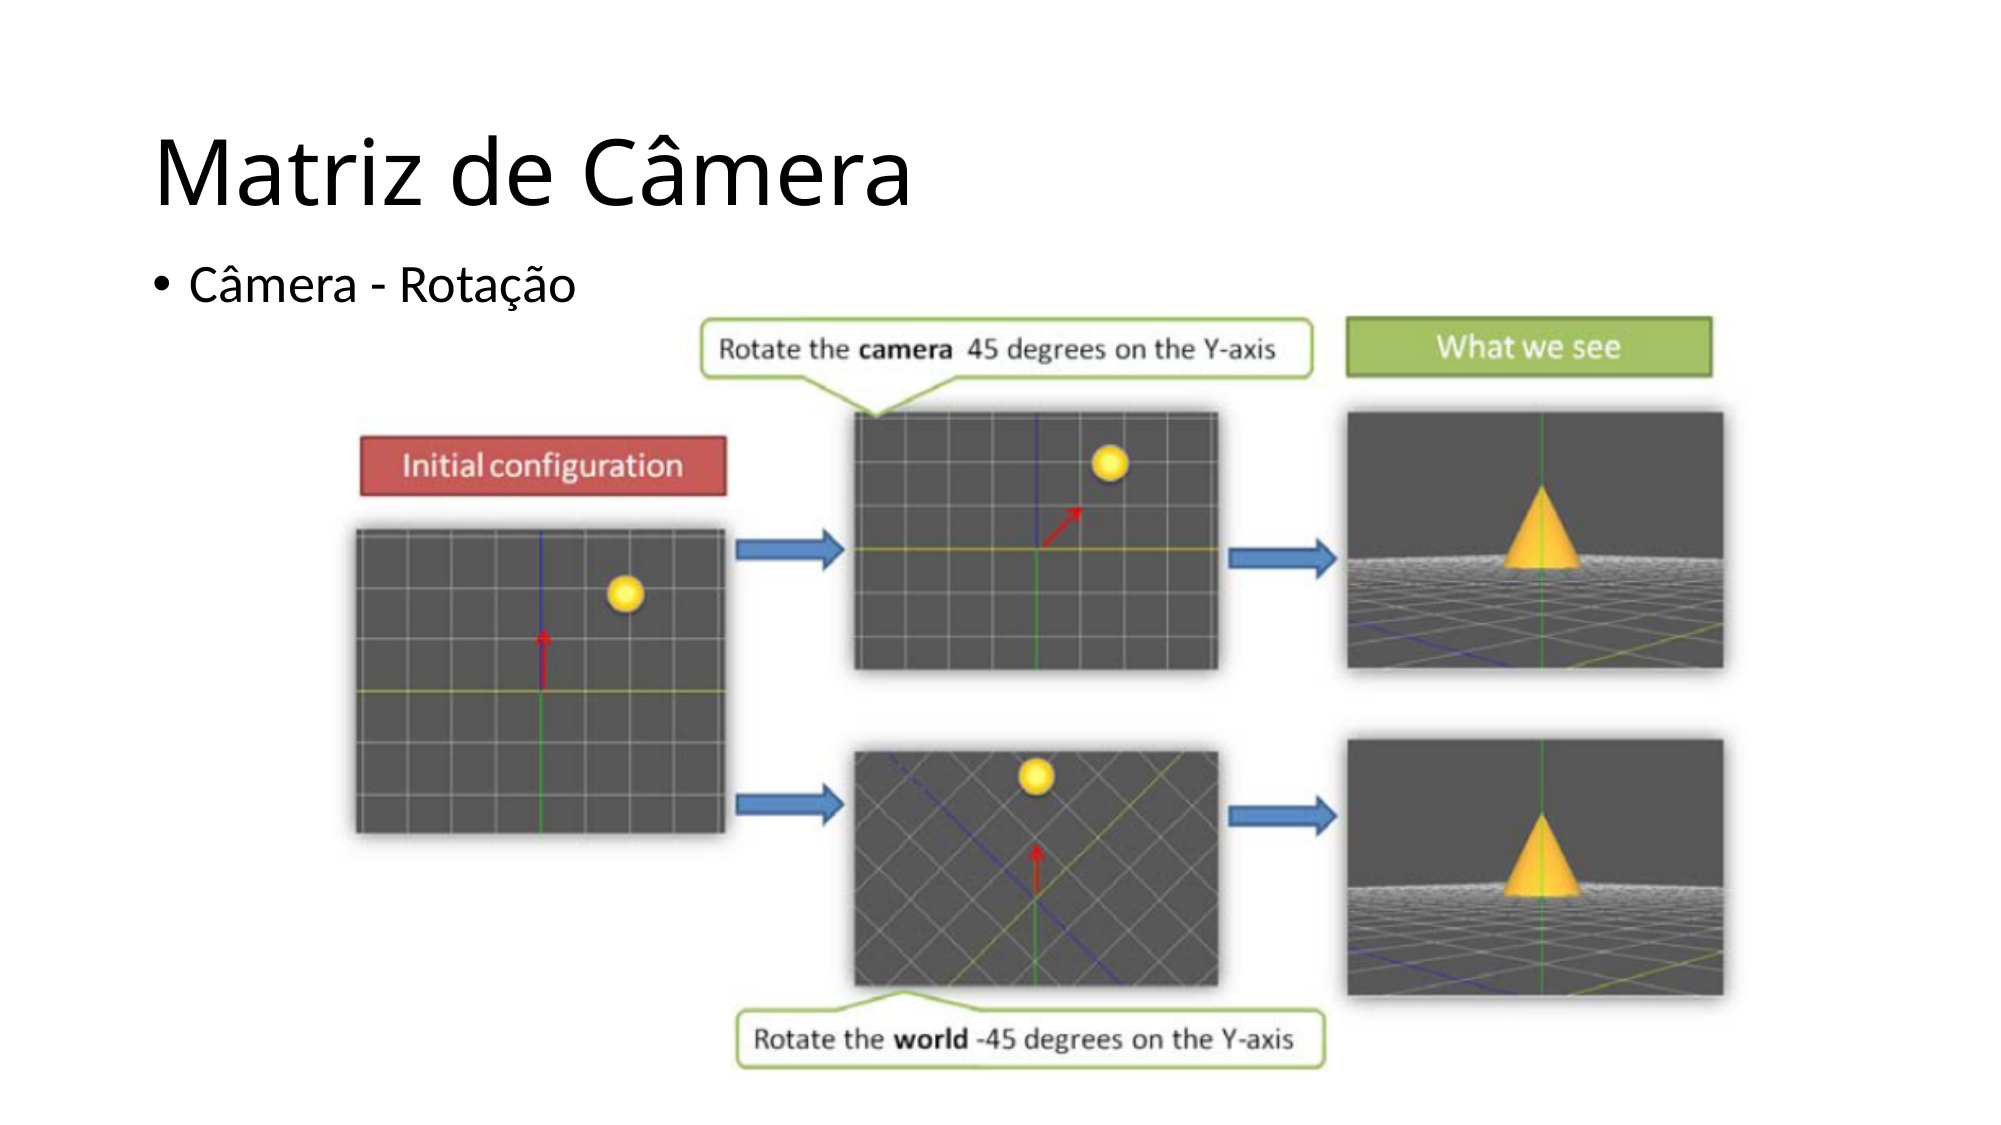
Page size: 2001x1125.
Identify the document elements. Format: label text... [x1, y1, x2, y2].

picture [331, 309, 1750, 1073]
list Câmera - Rotação [137, 246, 1863, 309]
title Matriz de Câmera [137, 59, 1863, 246]
